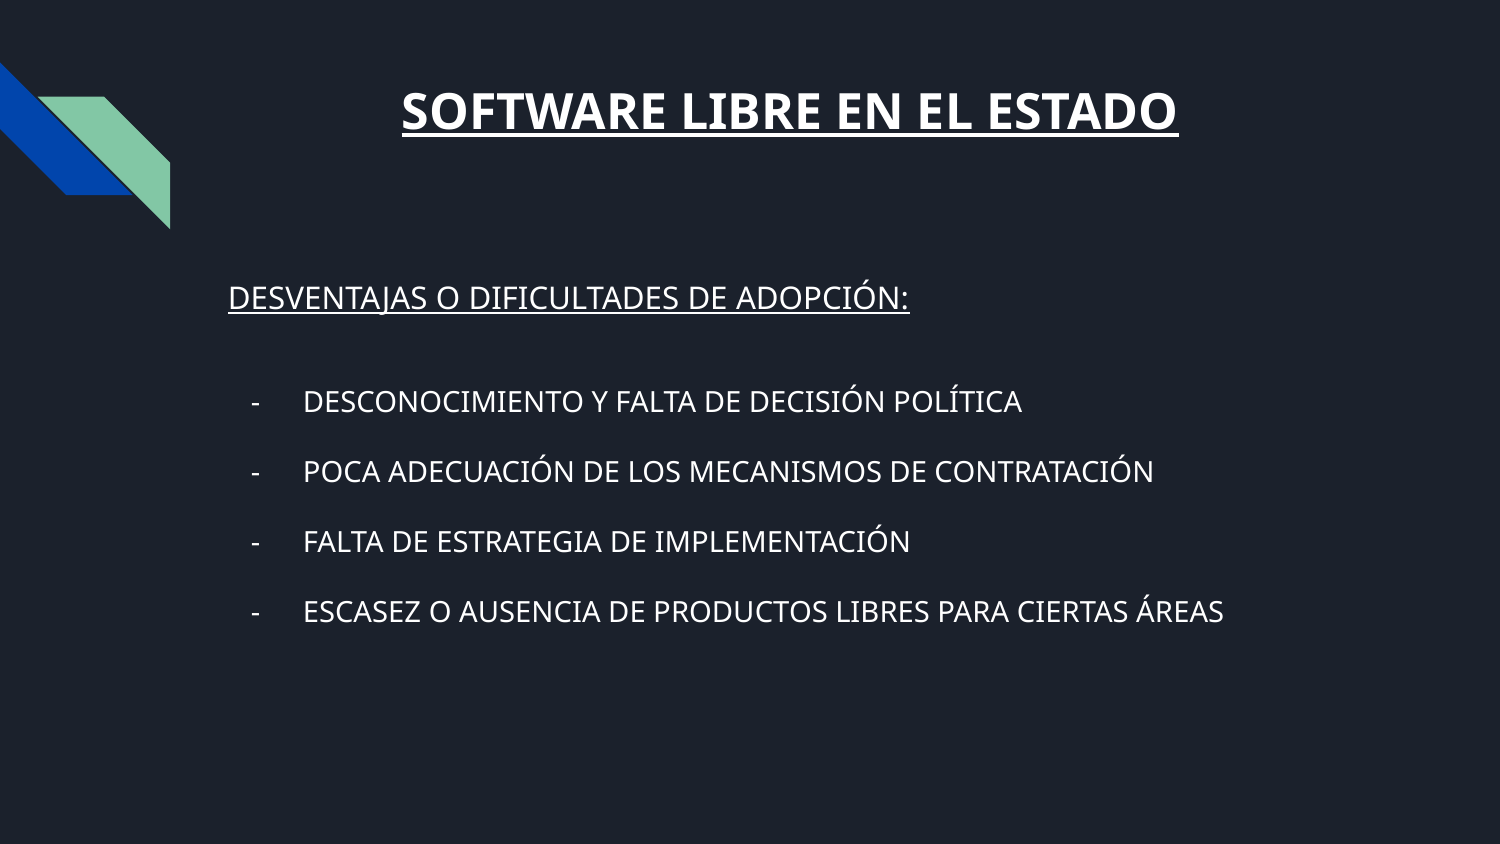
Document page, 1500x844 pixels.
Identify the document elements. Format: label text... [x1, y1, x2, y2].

list DESVENTAJAS O DIFICULTADES DE ADOPCIÓN: DESCONOCIMIENTO Y FALTA DE DECISIÓN POLÍTICA POCA ADECUACIÓN DE LOS MECANISMOS DE CONTRATACIÓN FALTA DE ESTRATEGIA DE IMPLEMENTACIÓN ESCASEZ O AUSENCIA DE PRODUCTOS LIBRES PARA CIERTAS ÁREAS [212, 214, 1368, 693]
title SOFTWARE LIBRE EN EL ESTADO [212, 64, 1368, 214]
